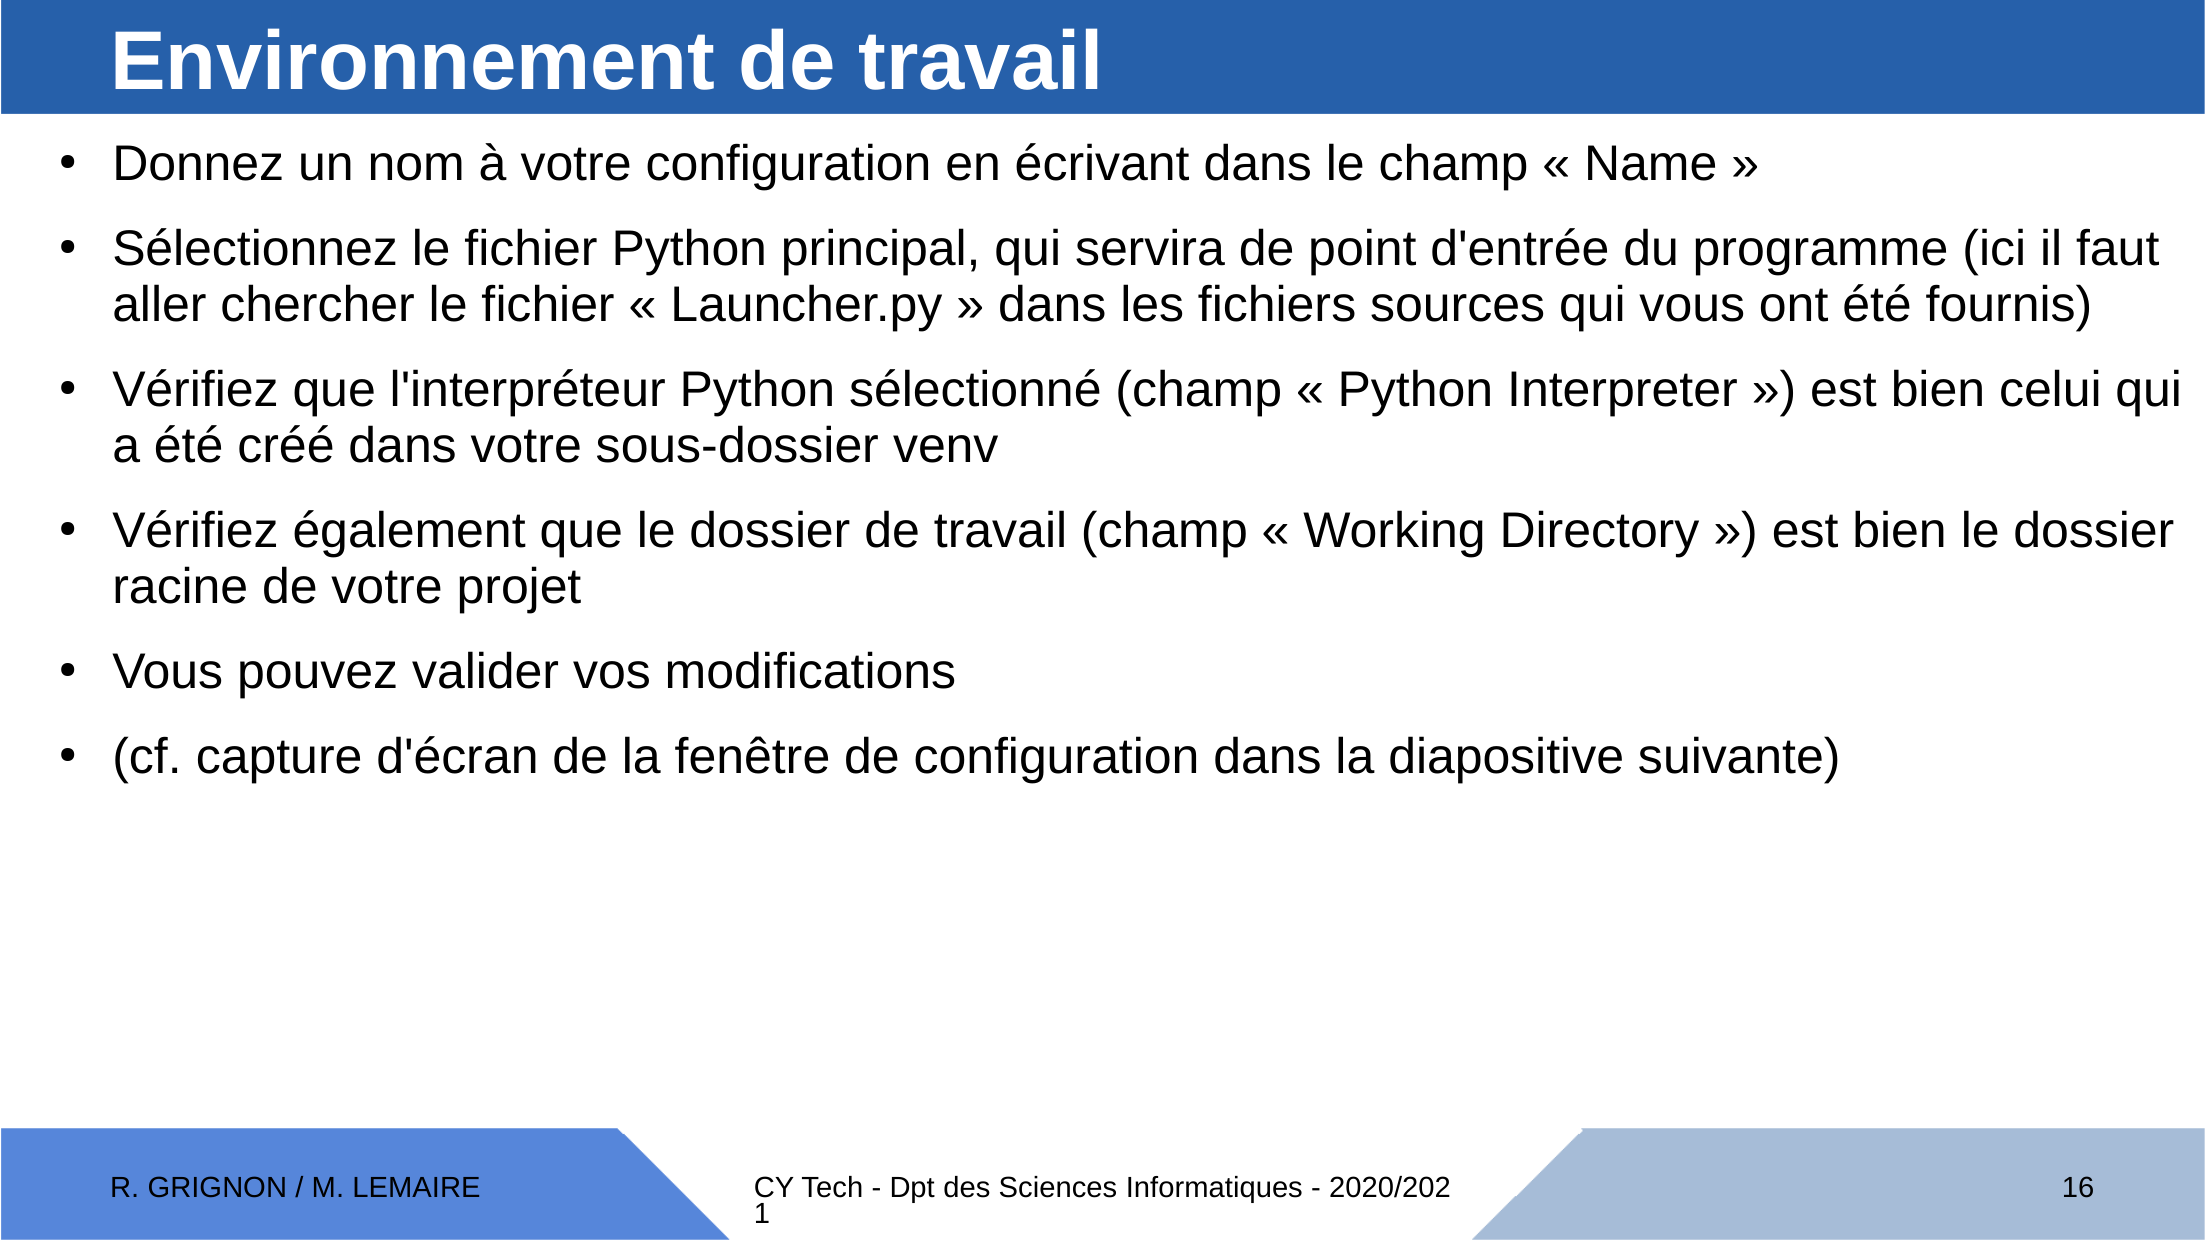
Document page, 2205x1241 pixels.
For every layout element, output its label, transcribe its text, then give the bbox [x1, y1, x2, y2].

picture [0, 0, 2205, 1241]
list Donnez un nom à votre configuration en écrivant dans le champ « Name » Sélectionnez le fichier Python principal, qui servira de point d'entrée du programme (ici il faut aller chercher le fichier « Launcher.py » dans les fichiers sources qui vous ont été fournis) Vérifiez que l'interpréteur Python sélectionné (champ « Python Interpreter ») est bien celui qui a été créé dans votre sous-dossier venv Vérifiez également que le dossier de travail (champ « Working Directory ») est bien le dossier racine de votre projet Vous pouvez valider vos modifications (cf. capture d'écran de la fenêtre de configuration dans la diapositive suivante) [41, 205, 2191, 1075]
title Environnement de travail [110, 49, 2095, 205]
